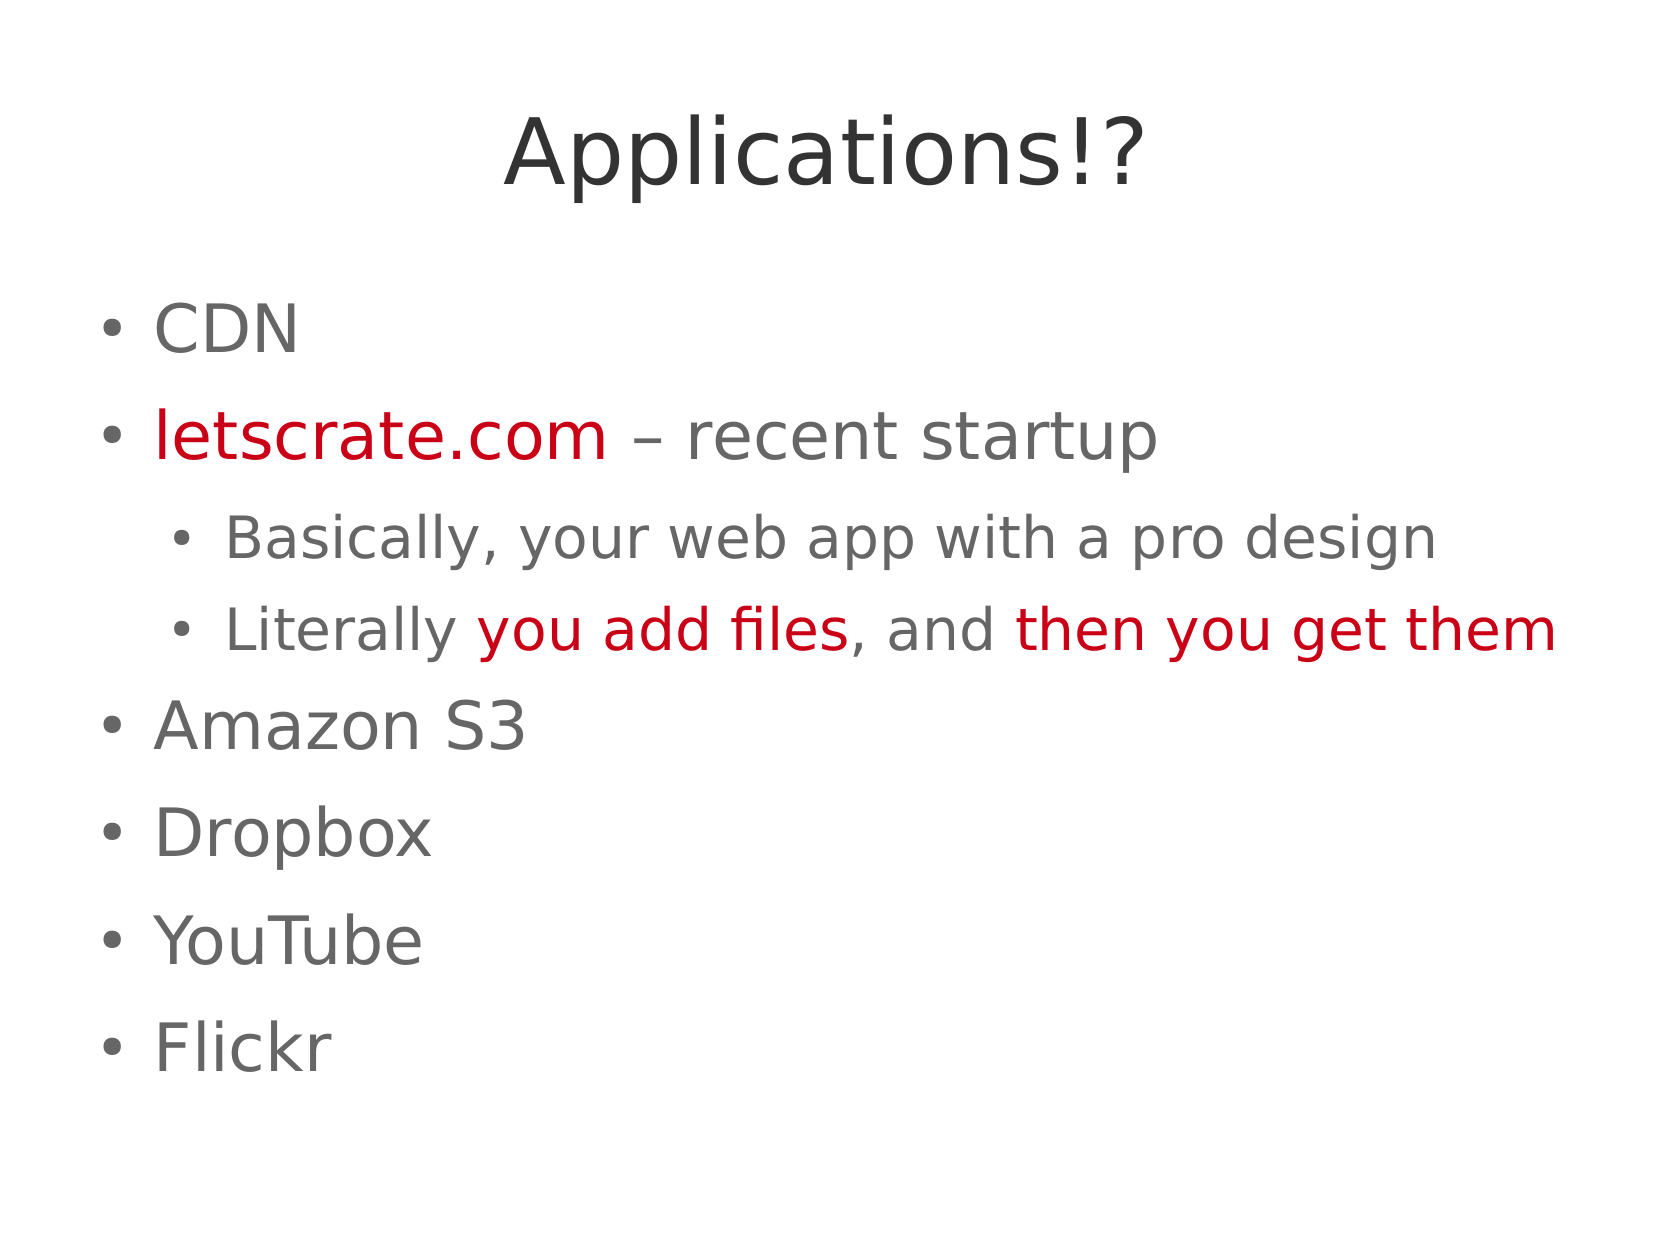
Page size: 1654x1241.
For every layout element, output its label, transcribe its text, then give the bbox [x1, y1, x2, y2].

title Applications!? [82, 56, 1571, 250]
list CDN letscrate.com – recent startup Basically, your web app with a pro design Literally you add files, and then you get them Amazon S3 Dropbox YouTube Flickr [82, 290, 1571, 1109]
